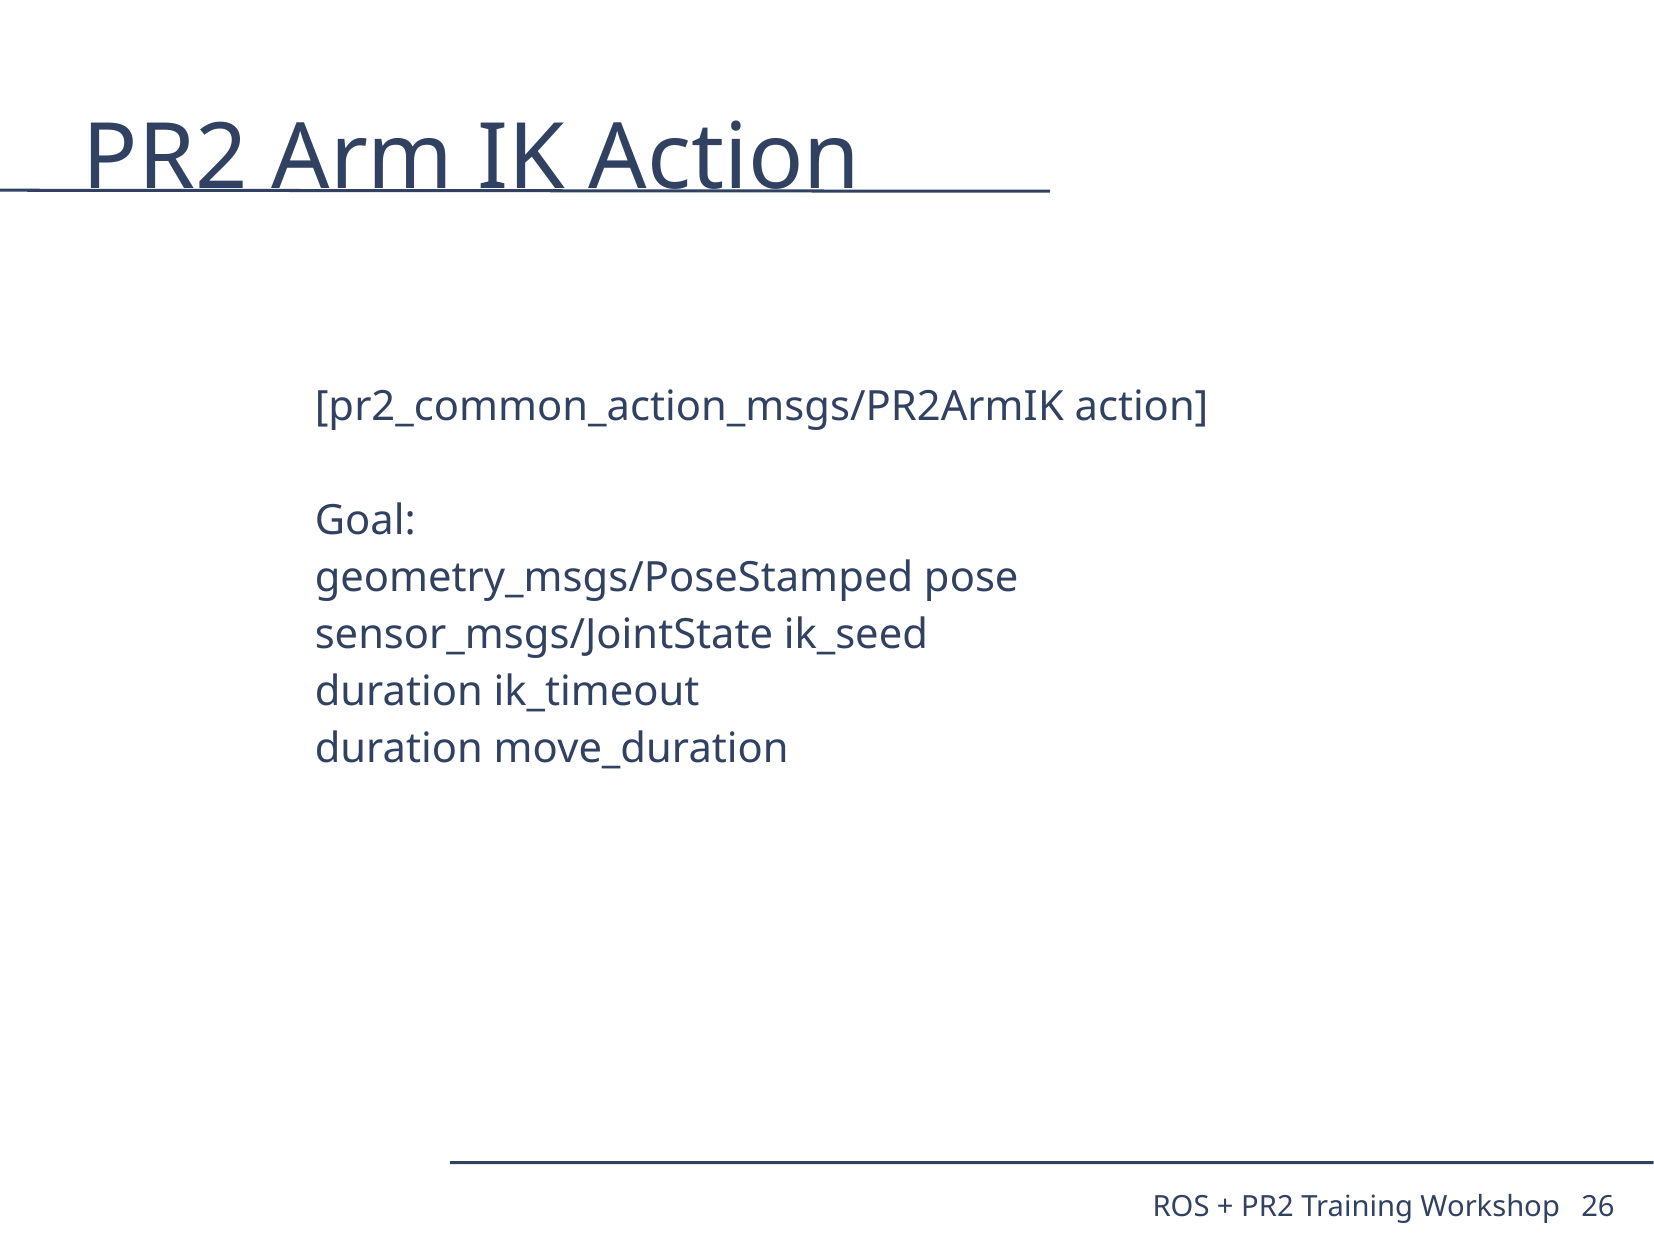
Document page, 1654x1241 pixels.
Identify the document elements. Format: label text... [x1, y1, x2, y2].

text_box [pr2_common_action_msgs/PR2ArmIK action] Goal: geometry_msgs/PoseStamped pose sensor_msgs/JointState ik_seed duration ik_timeout duration move_duration [300, 368, 1239, 752]
title PR2 Arm IK Action [82, 56, 1571, 250]
